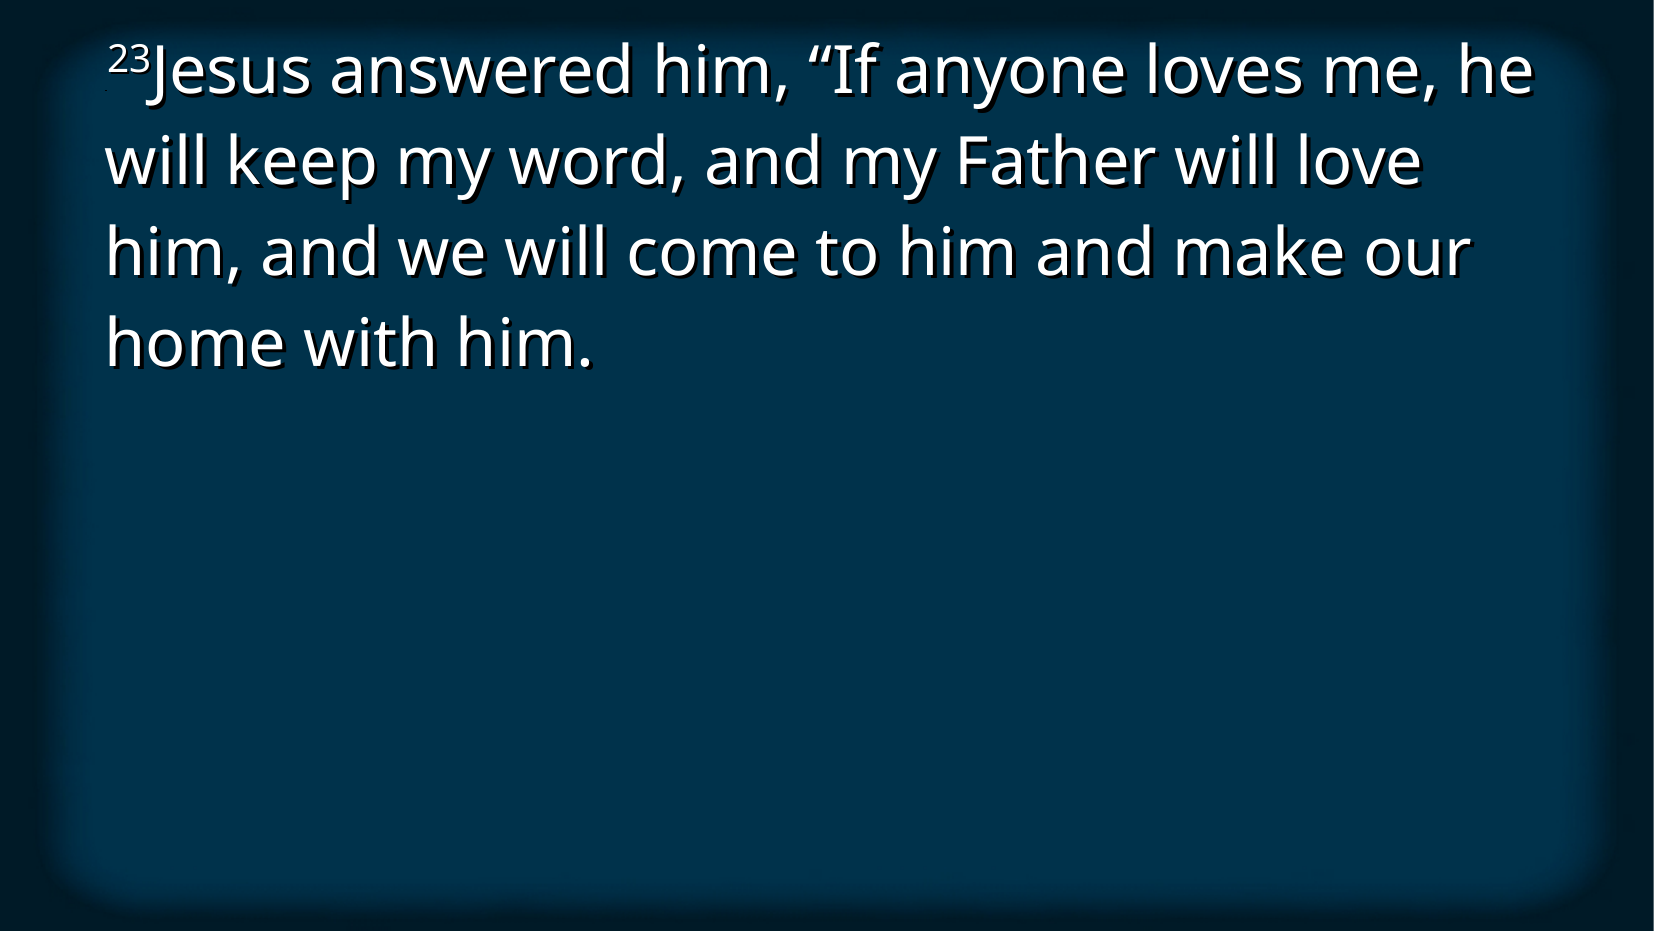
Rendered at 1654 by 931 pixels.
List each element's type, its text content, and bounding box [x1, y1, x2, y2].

text_box 23Jesus answered him, “If anyone loves me, he will keep my word, and my Father will love him, and we will come to him and make our home with him. [90, 15, 1576, 385]
picture [0, 0, 1654, 931]
